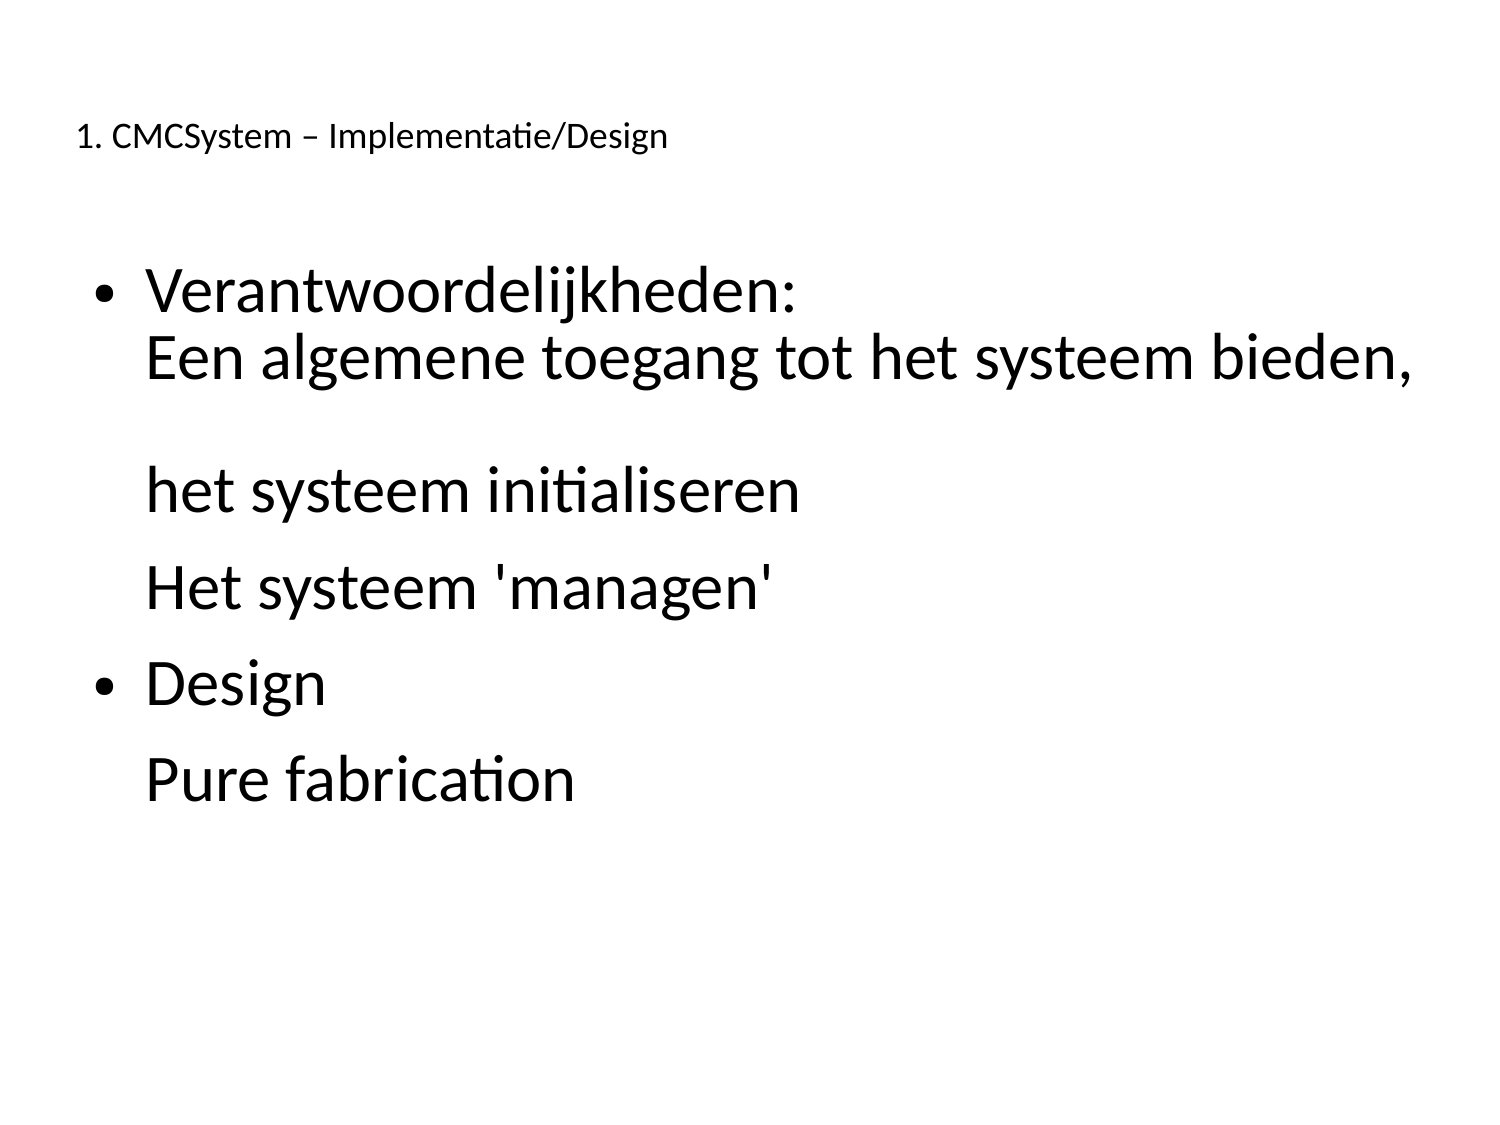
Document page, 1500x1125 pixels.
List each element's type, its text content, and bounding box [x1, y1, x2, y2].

list Verantwoordelijkheden: Een algemene toegang tot het systeem bieden, het systeem initialiseren Het systeem 'managen' Design Pure fabrication [75, 262, 1425, 1005]
title 1. CMCSystem – Implementatie/Design [75, 45, 1425, 233]
